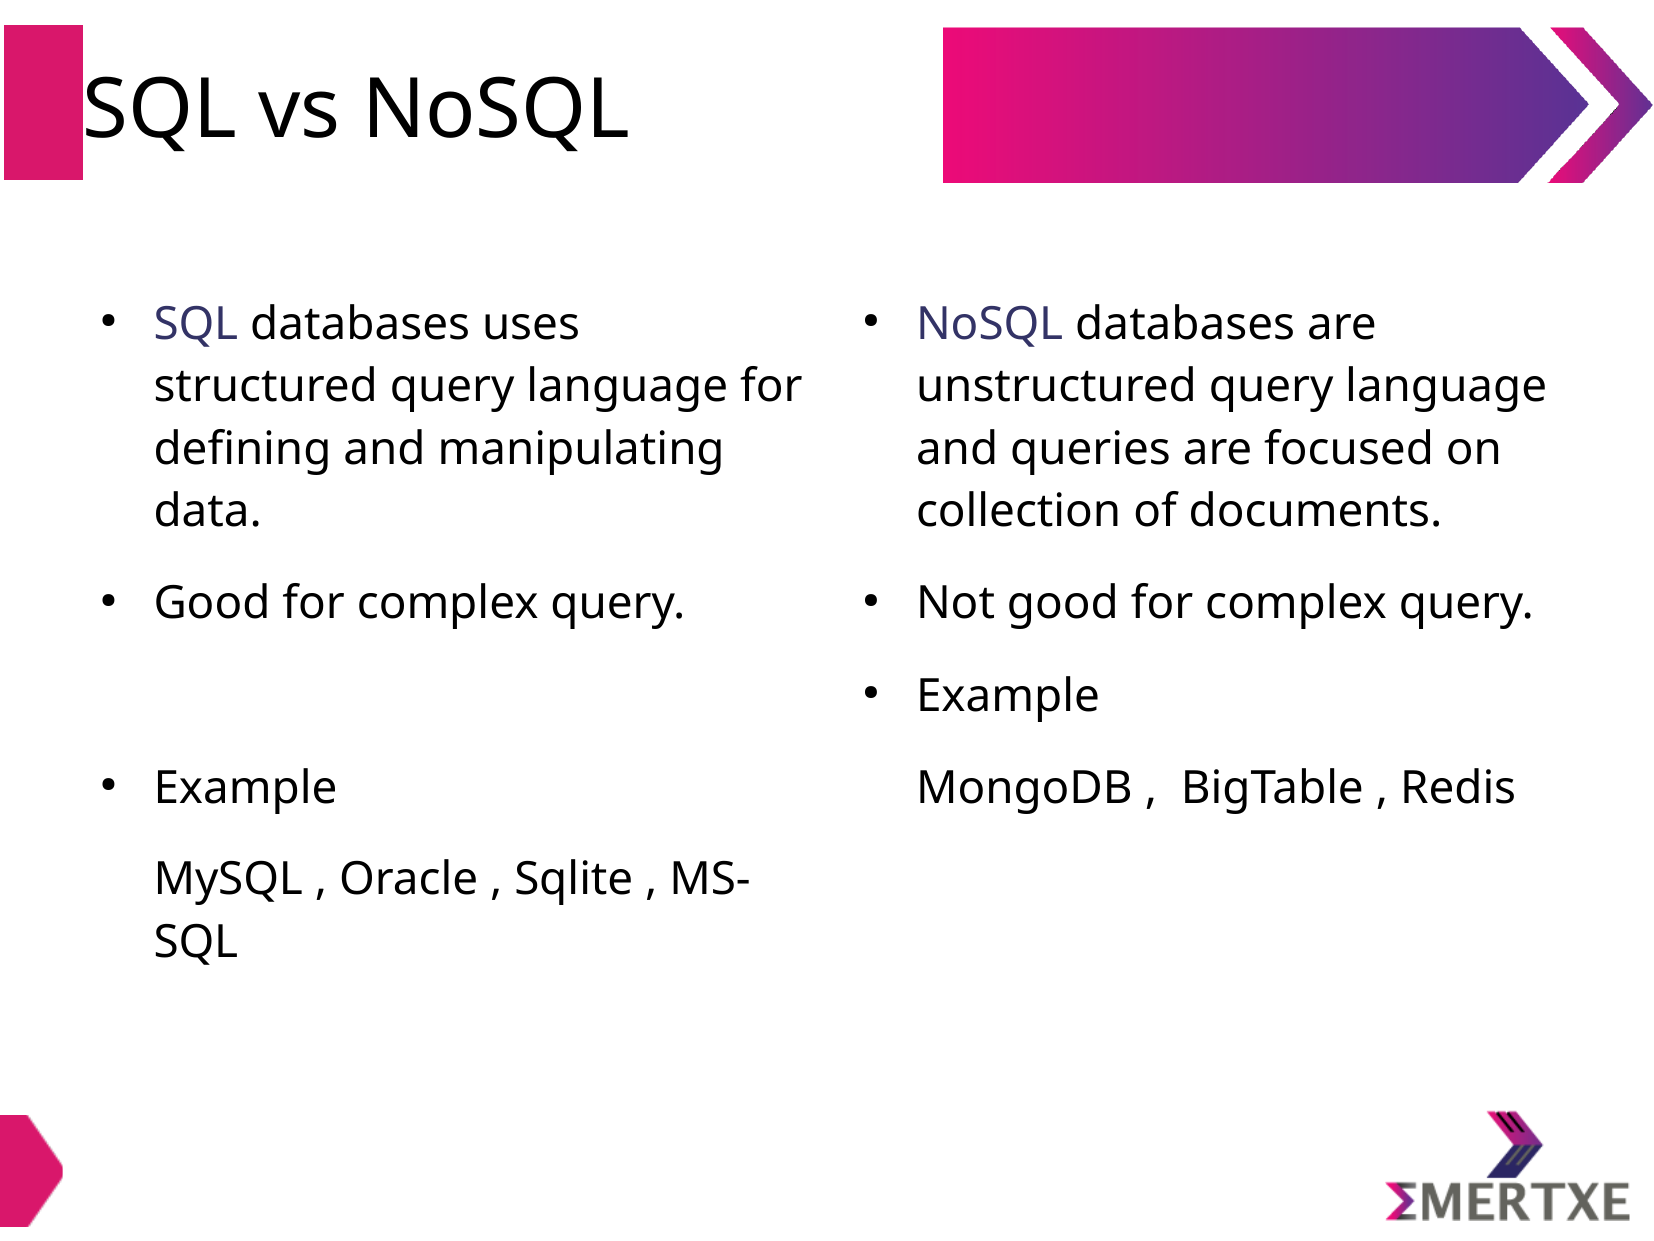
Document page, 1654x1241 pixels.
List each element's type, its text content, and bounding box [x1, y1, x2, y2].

list NoSQL databases are unstructured query language and queries are focused on collection of documents. Not good for complex query. Example MongoDB , BigTable , Redis [845, 290, 1572, 1010]
title SQL vs NoSQL [82, 2, 1571, 210]
list SQL databases uses structured query language for defining and manipulating data. Good for complex query. Example MySQL , Oracle , Sqlite , MS-SQL [82, 290, 809, 1010]
picture [1385, 1107, 1631, 1221]
picture [1571, 27, 1653, 183]
